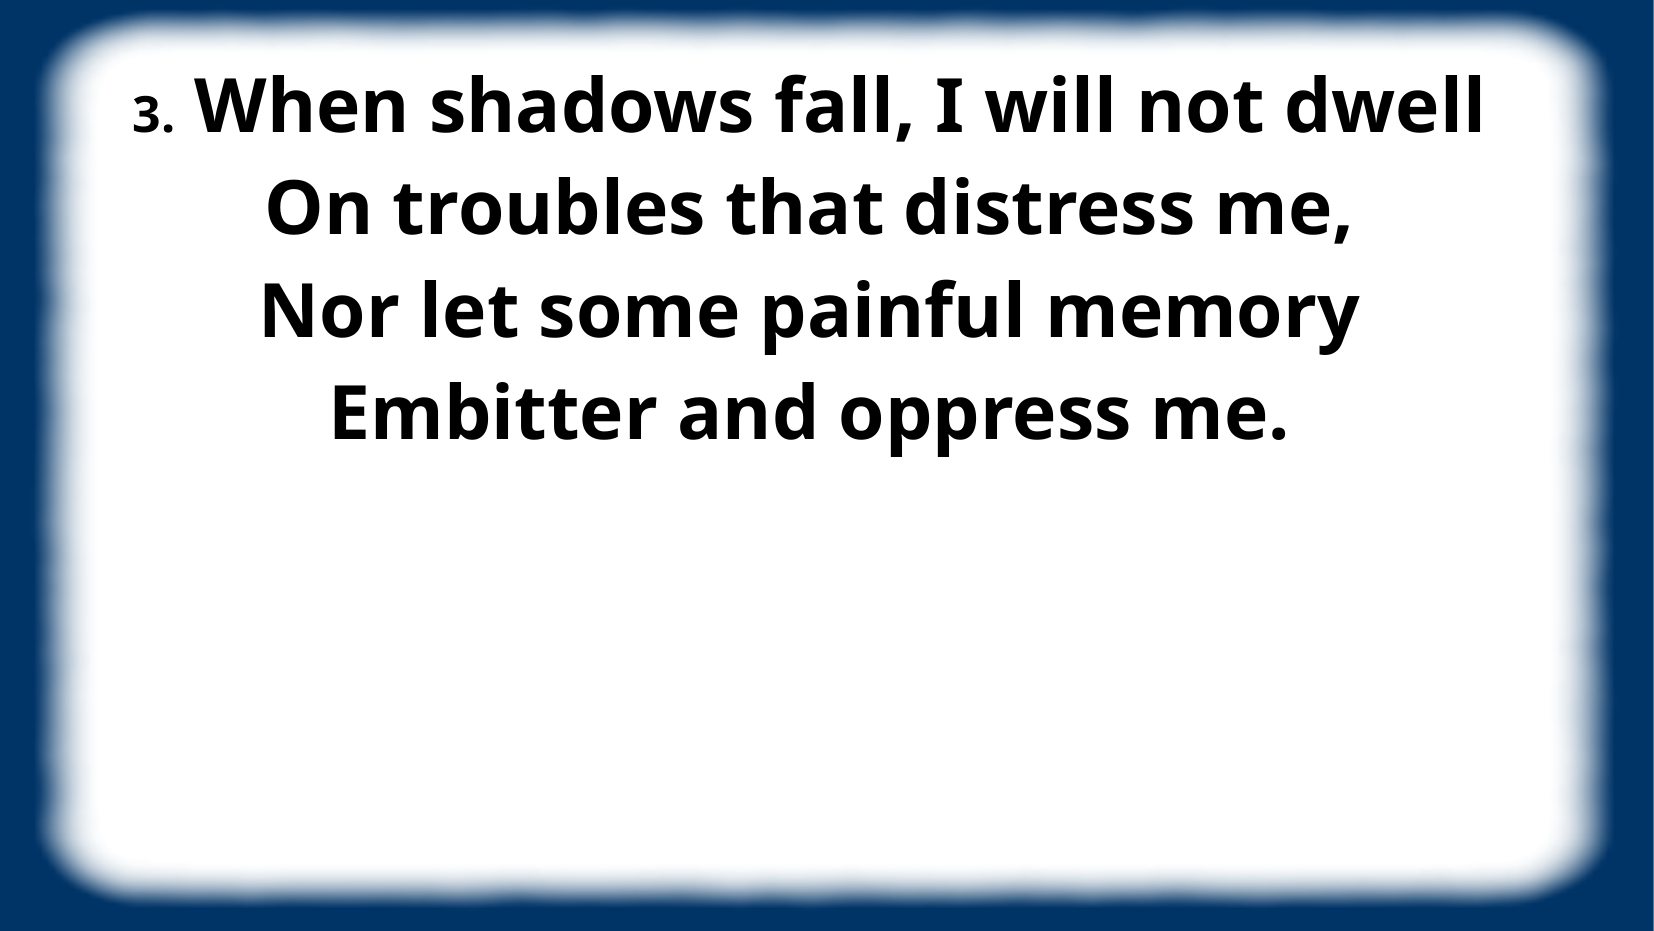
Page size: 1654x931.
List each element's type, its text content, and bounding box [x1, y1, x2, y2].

text_box 3. When shadows fall, I will not dwell On troubles that distress me, Nor let some painful memory Embitter and oppress me. [90, 45, 1531, 481]
picture [0, 0, 1654, 931]
